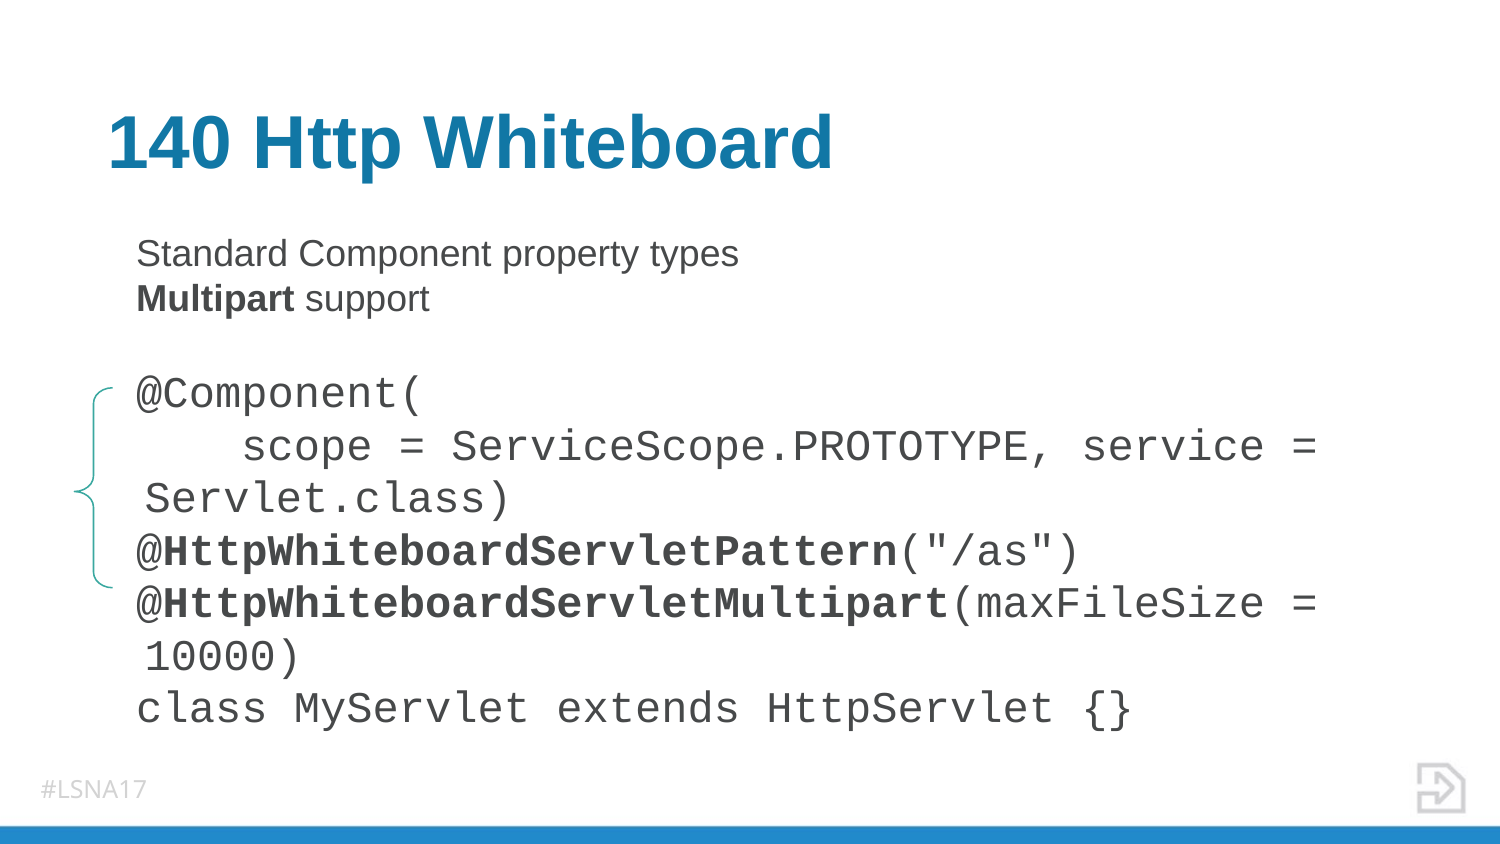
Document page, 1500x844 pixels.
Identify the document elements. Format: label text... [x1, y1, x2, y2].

list Standard Component property types Multipart support @Component( scope = ServiceScope.PROTOTYPE, service = Servlet.class) @HttpWhiteboardServletPattern("/as") @HttpWhiteboardServletMultipart(maxFileSize = 10000) class MyServlet extends HttpServlet {} [92, 214, 1393, 746]
picture [0, 0, 1500, 844]
title 140 Http Whiteboard [92, 107, 1200, 170]
